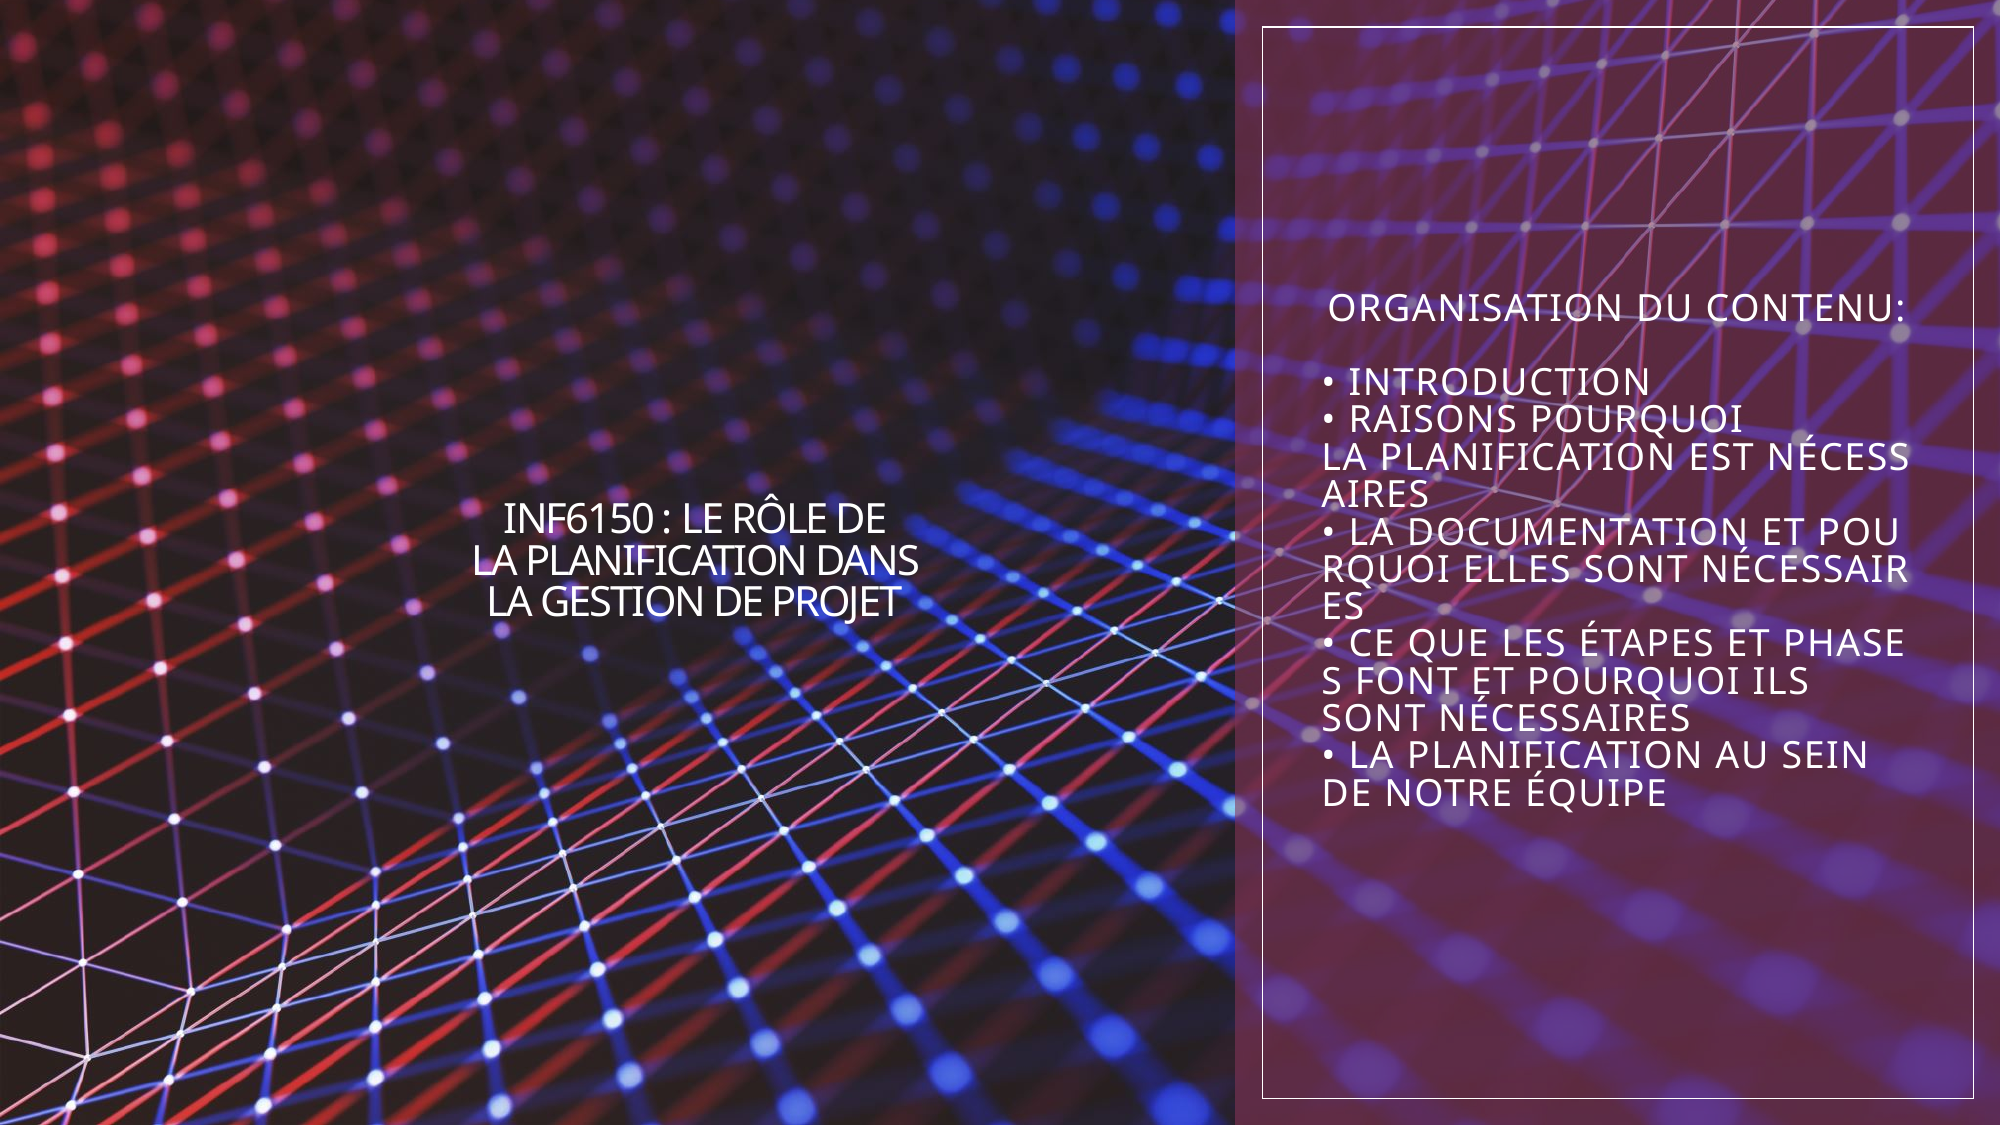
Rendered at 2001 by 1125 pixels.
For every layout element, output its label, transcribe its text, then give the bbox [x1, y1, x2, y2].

subtitle ORGANISATION DU CONTENU: • INTRODUCTION • RAISONS pourquoi LA PLANIFICATION EST NÉCESSAIRES • LA DOCUMENTATION ET POURQUOI ELLES SONT NÉCESSAIRES • CE QUE LES ÉTAPES ET PHASES FONT ET POURQUOI ILS SONT NÉCESSAIRES • LA PLANIFICATION AU SEIN DE NOTRE ÉQUIPE [1306, 238, 1929, 1057]
title INF6150 : LE RÔLE DE LA PLANIFICATION DANS LA GESTION DE PROJET [388, 288, 1001, 837]
picture [0, 0, 1235, 1125]
text_box [1235, 0, 2000, 1125]
